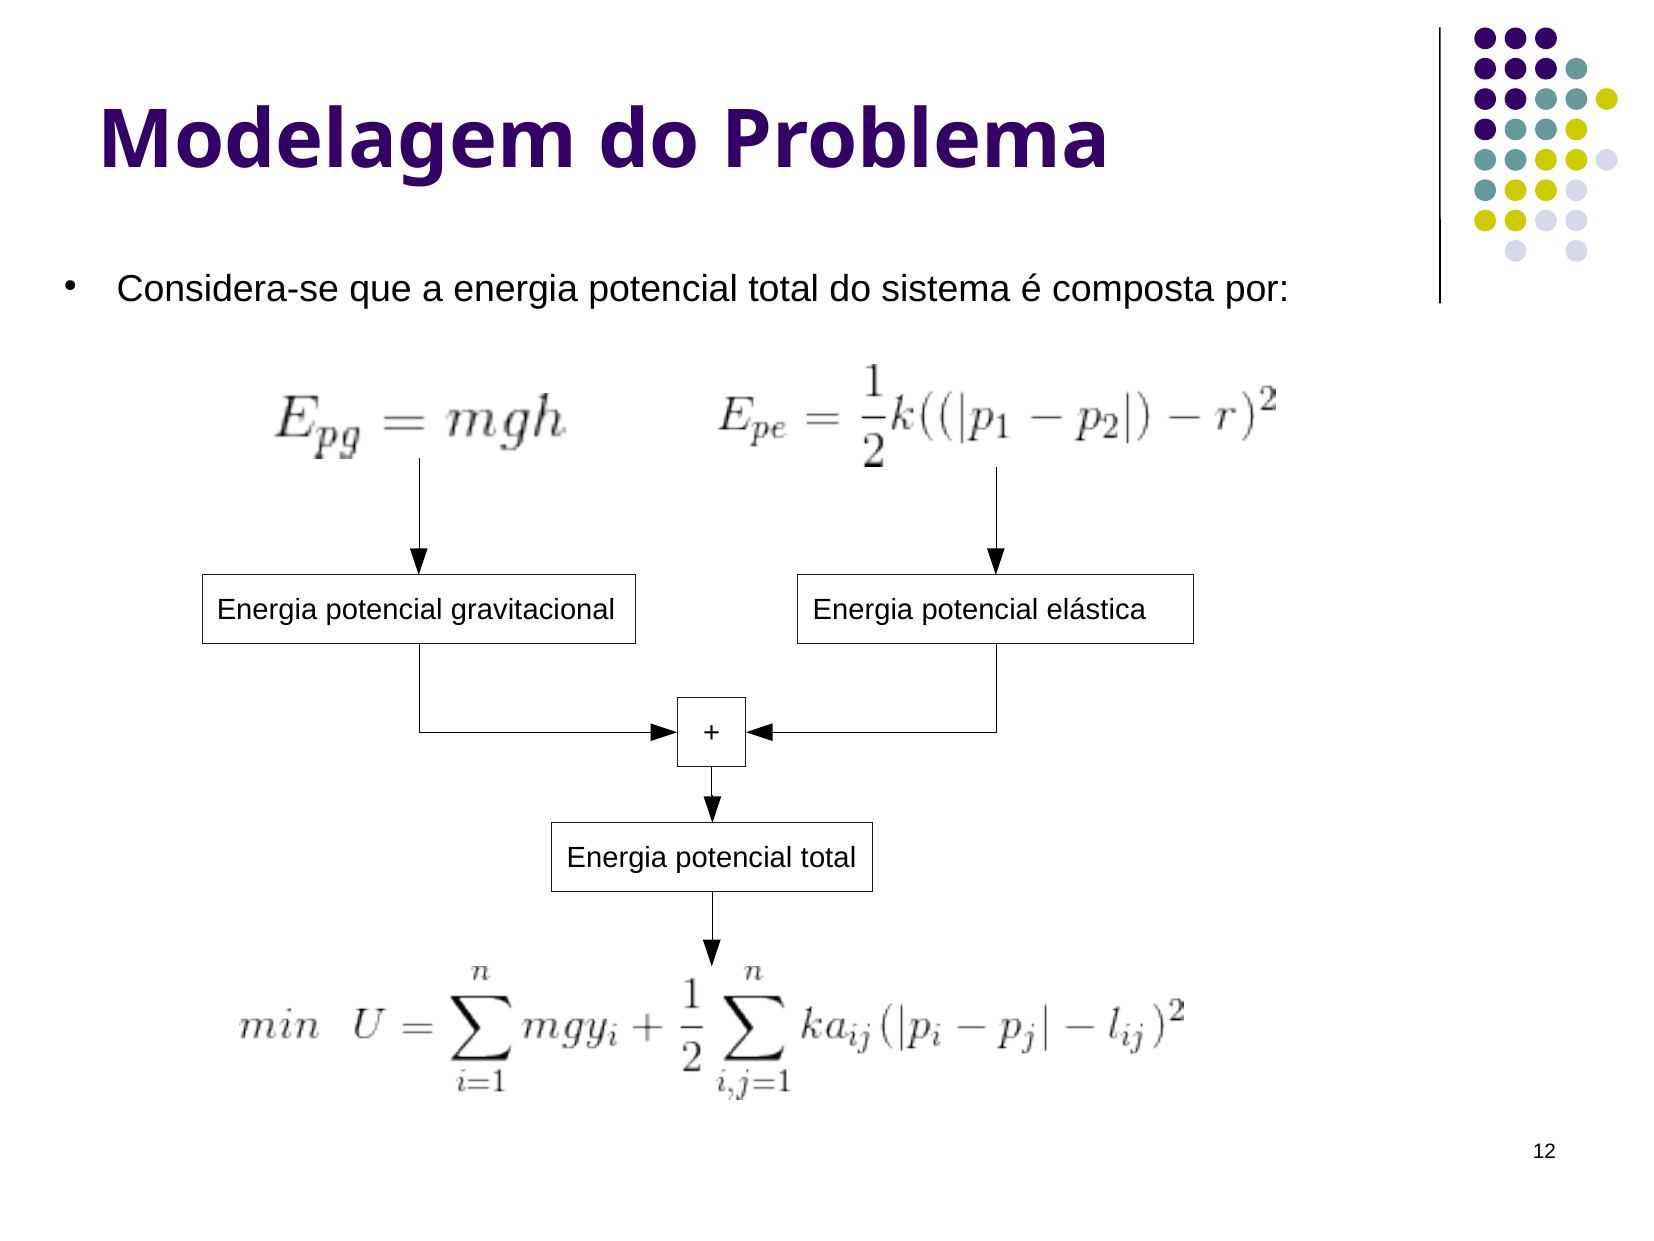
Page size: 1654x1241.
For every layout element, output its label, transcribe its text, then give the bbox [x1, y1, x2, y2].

text_box + [677, 697, 746, 767]
list Considera-se que a energia potencial total do sistema é composta por: [30, 256, 1336, 353]
picture [272, 393, 566, 459]
picture [239, 966, 1184, 1101]
text_box Energia potencial elástica [797, 574, 1194, 644]
slide_number <número> [1185, 1129, 1571, 1213]
text_box Energia potencial gravitacional [202, 574, 636, 644]
title Modelagem do Problema [82, 52, 1447, 192]
text_box Energia potencial total [551, 822, 873, 892]
picture [716, 364, 1276, 467]
